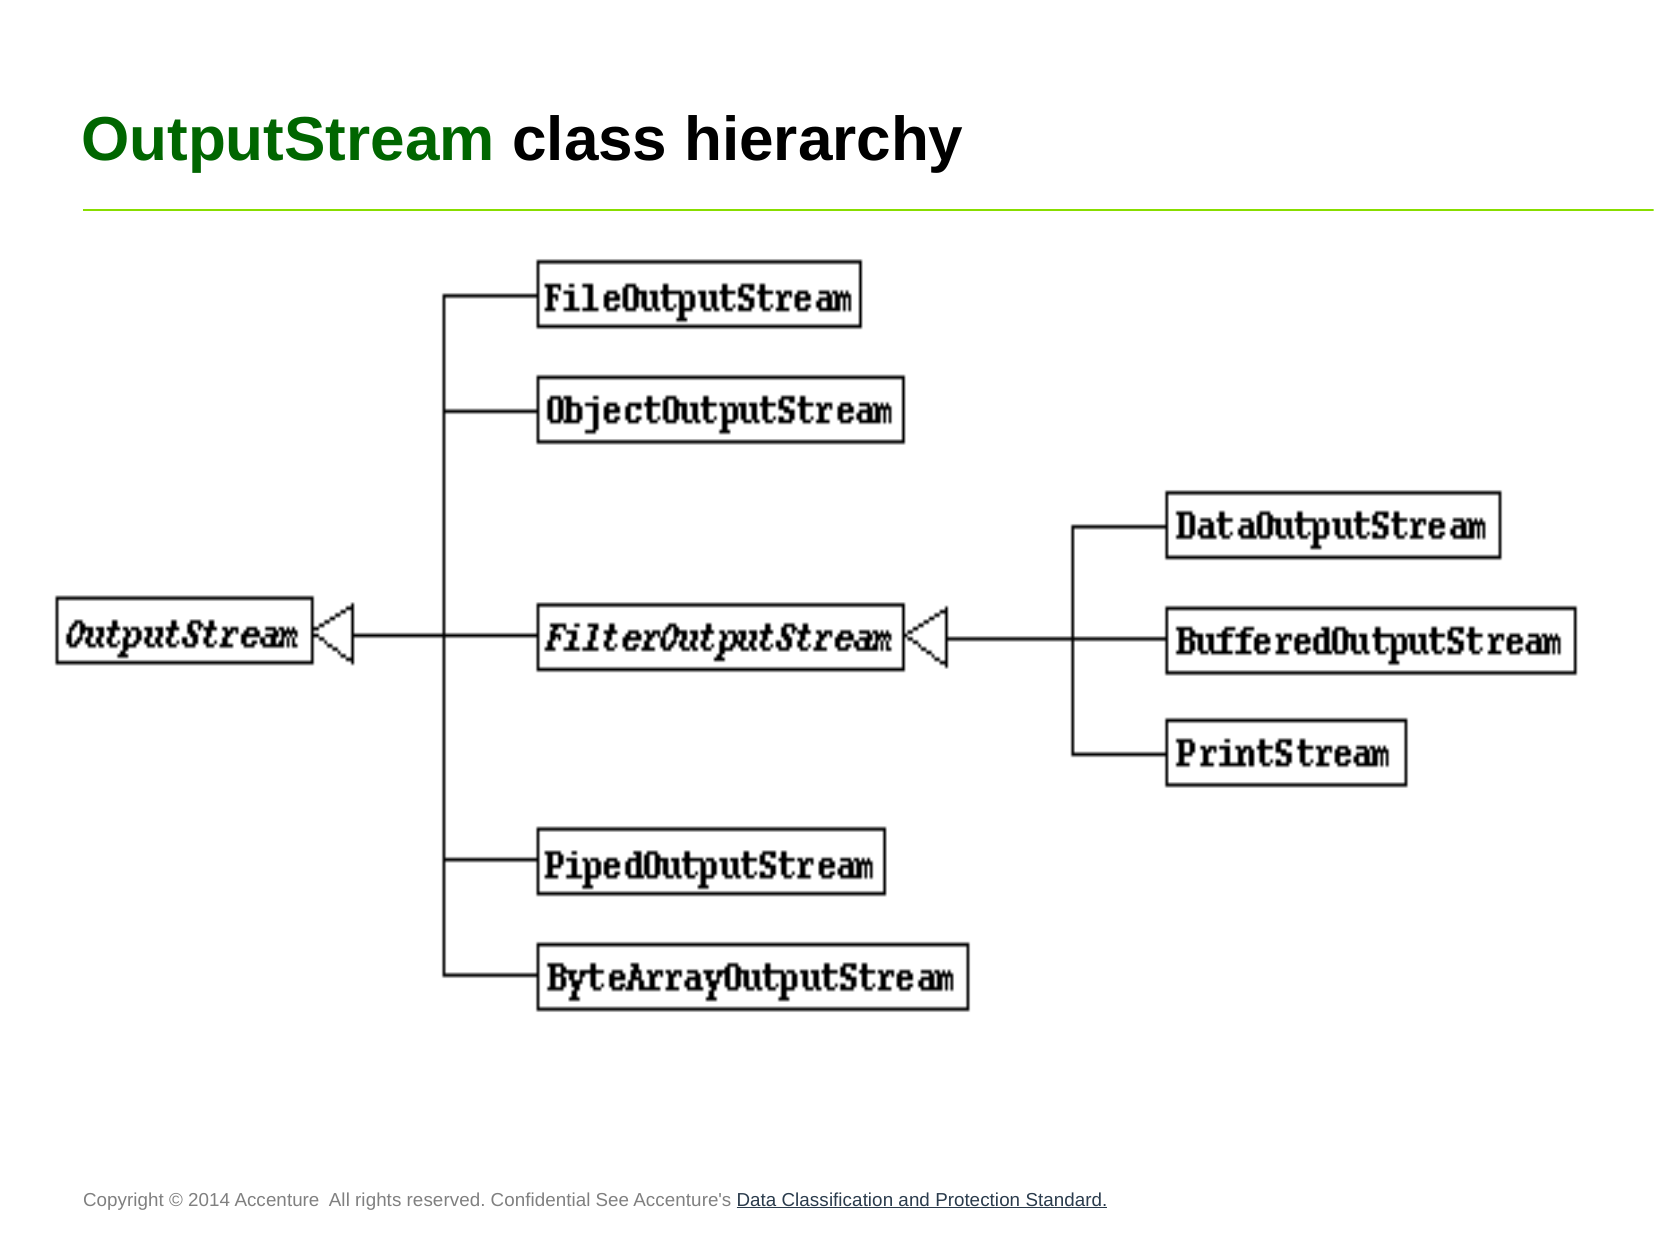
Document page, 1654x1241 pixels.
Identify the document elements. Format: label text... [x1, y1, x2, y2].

title OutputStream class hierarchy [81, 68, 1654, 211]
picture [35, 224, 1607, 1063]
